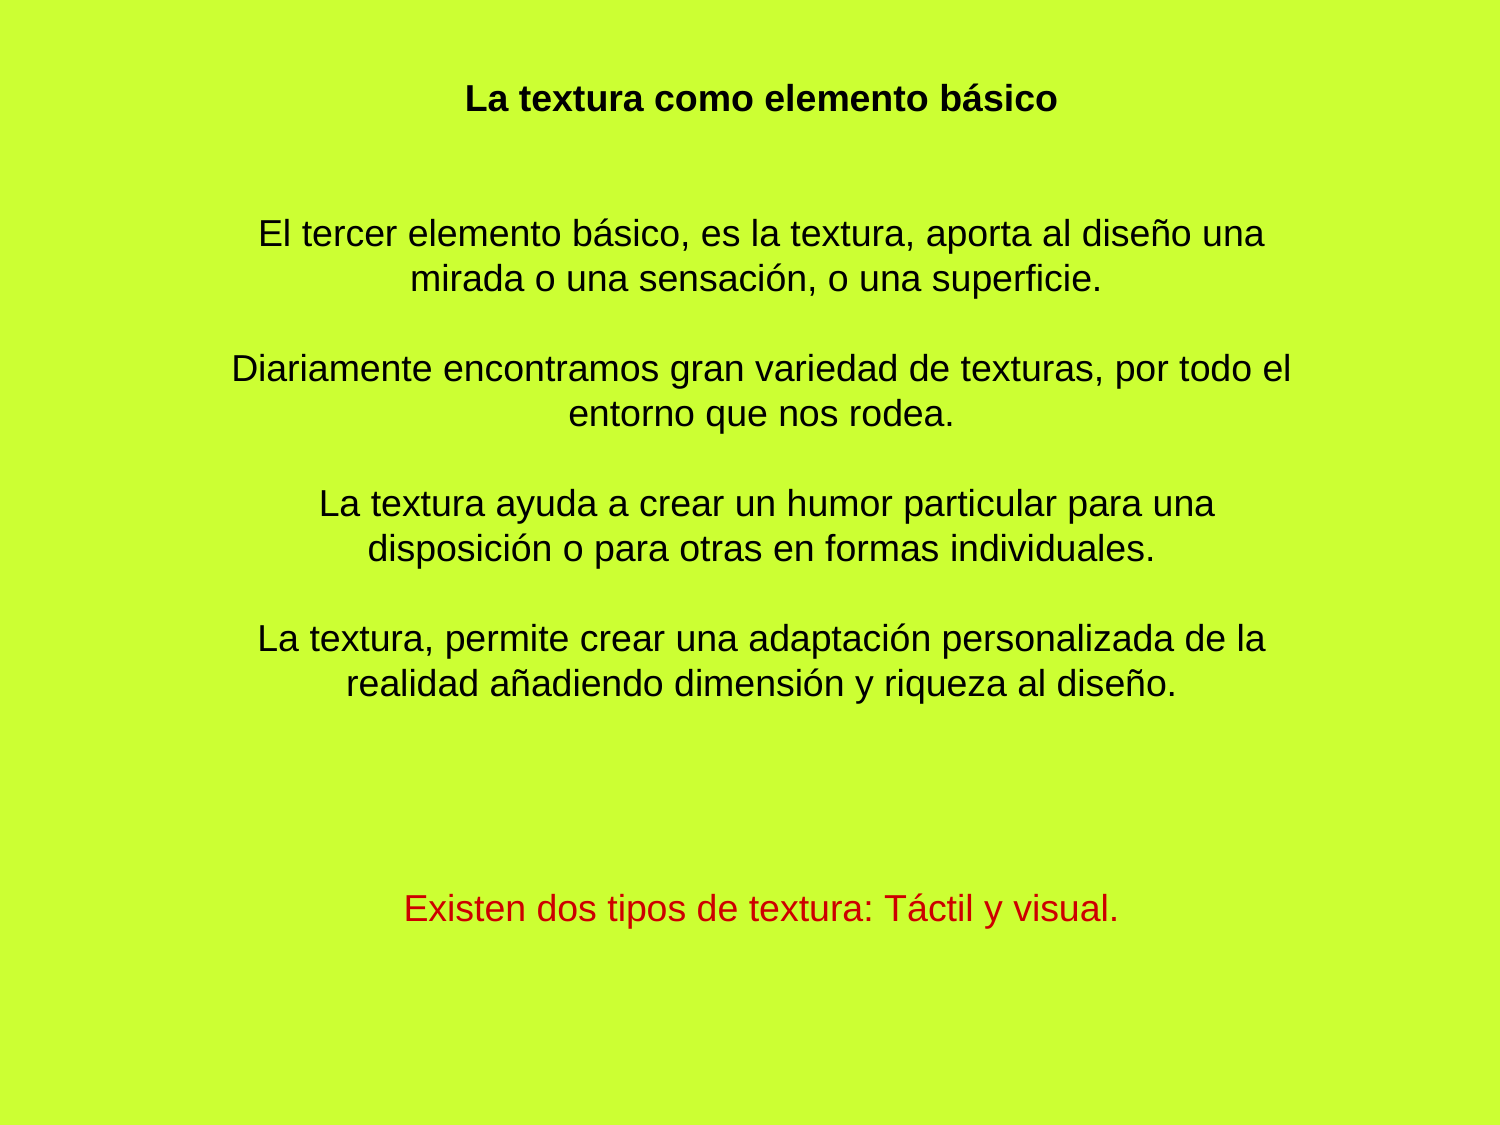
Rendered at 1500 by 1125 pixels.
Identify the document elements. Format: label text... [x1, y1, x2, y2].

text_box La textura como elemento básico El tercer elemento básico, es la textura, aporta al diseño una mirada o una sensación, o una superficie. Diariamente encontramos gran variedad de texturas, por todo el entorno que nos rodea. La textura ayuda a crear un humor particular para una disposición o para otras en formas individuales. La textura, permite crear una adaptación personalizada de la realidad añadiendo dimensión y riqueza al diseño. Existen dos tipos de textura: Táctil y visual. [206, 66, 1317, 1028]
